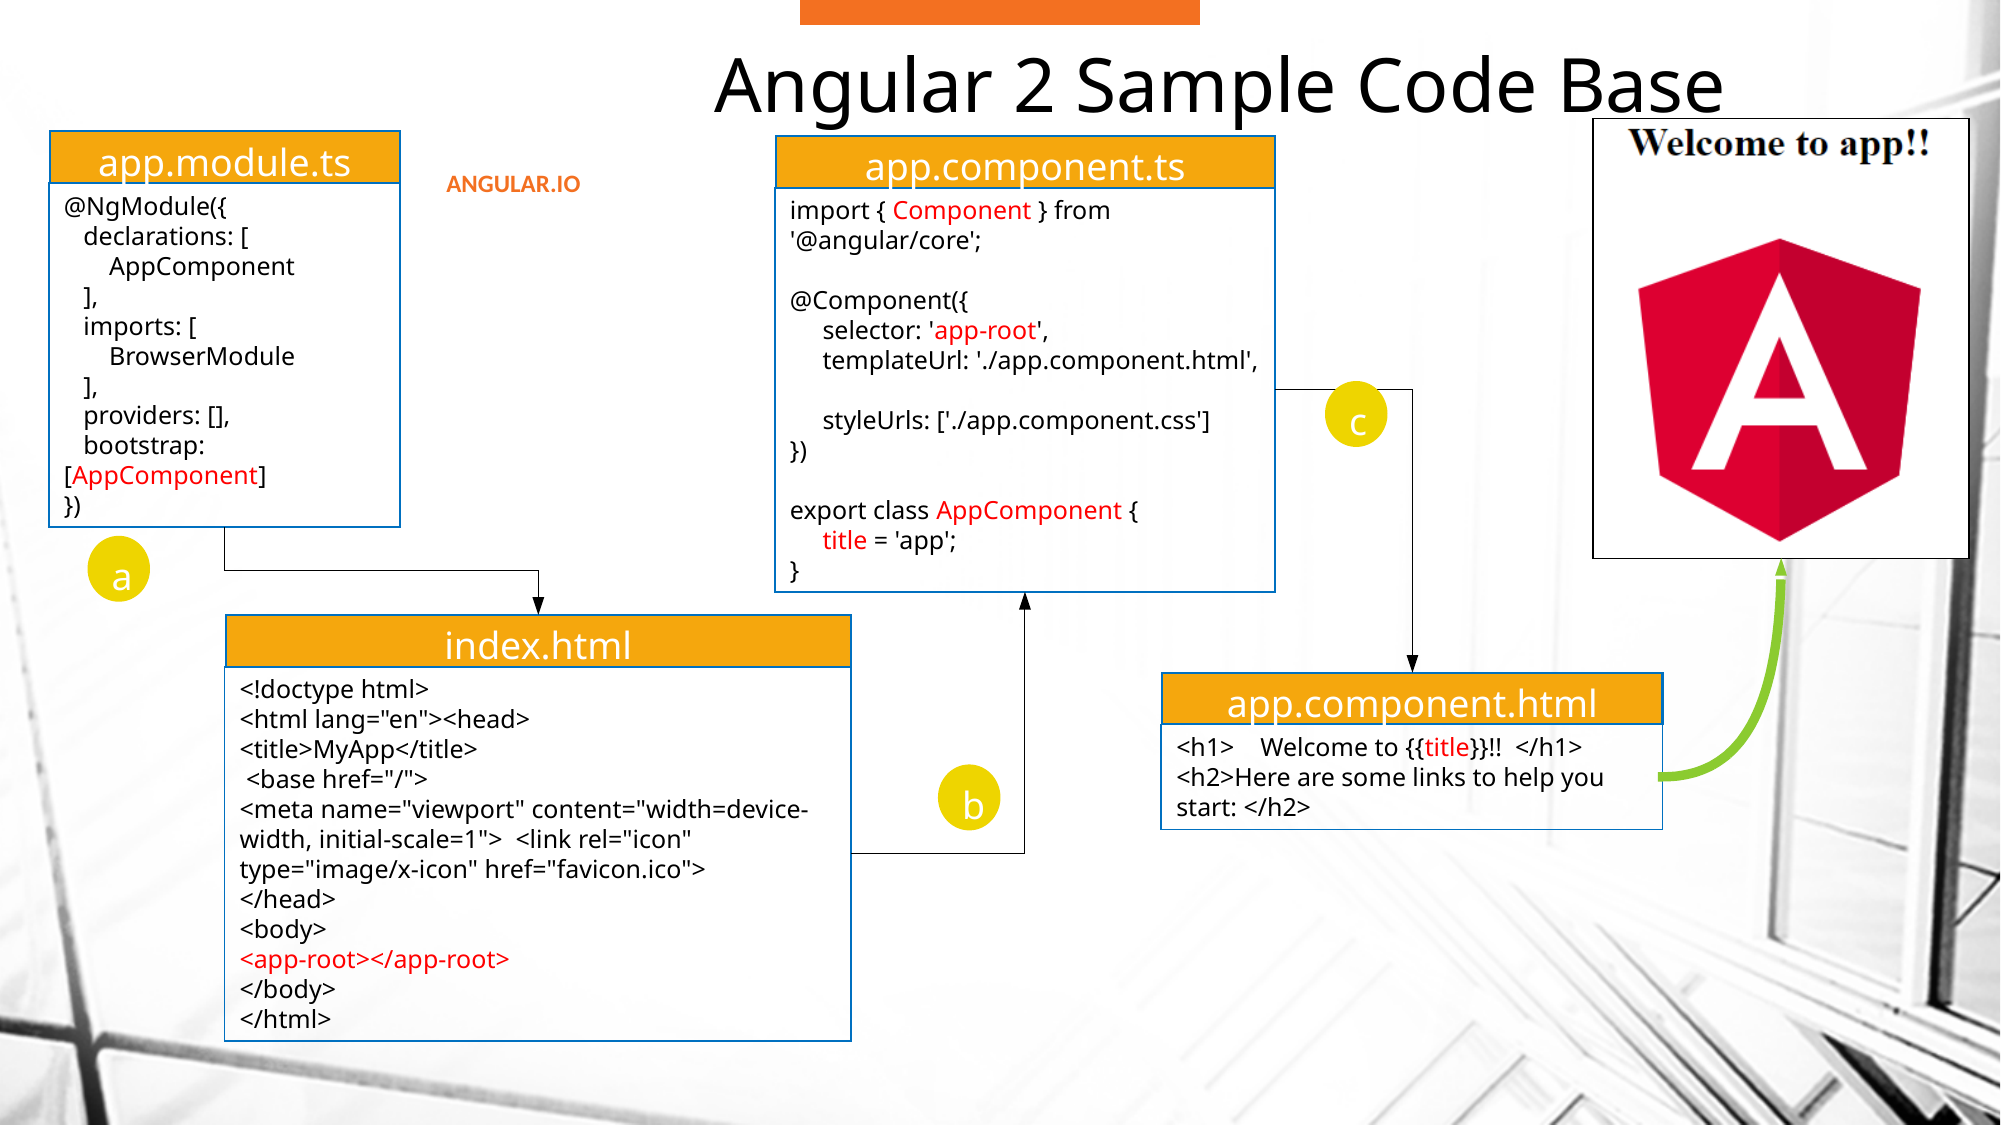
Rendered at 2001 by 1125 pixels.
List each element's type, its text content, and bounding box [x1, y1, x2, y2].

text_box index.html [226, 615, 851, 667]
text_box <h1> Welcome to {{title}}!! </h1> <h2>Here are some links to help you start: </h2> [1161, 724, 1663, 829]
text_box c [1325, 381, 1388, 447]
text_box a [87, 535, 151, 602]
text_box app.module.ts [50, 131, 400, 183]
text_box b [937, 764, 1001, 831]
text_box Angular 2 Sample Code Base [699, 29, 1605, 136]
picture [1594, 119, 1969, 558]
text_box app.component.html [1162, 673, 1663, 724]
text_box import { Component } from '@angular/core'; @Component({ selector: 'app-root', templateUrl: './app.component.html', styleUrls: ['./app.component.css'] }) export class AppComponent { title = 'app'; } [775, 187, 1275, 592]
text_box <!doctype html> <html lang="en"><head> <title>MyApp</title> <base href="/"> <meta name="viewport" content="width=device-width, initial-scale=1"> <link rel="icon" type="image/x-icon" href="favicon.ico"> </head> <body> <app-root></app-root> </body> </html> [225, 666, 851, 1041]
text_box @NgModule({ declarations: [ AppComponent ], imports: [ BrowserModule ], providers: [], bootstrap: [AppComponent] }) [49, 183, 400, 527]
text_box app.component.ts [776, 136, 1275, 188]
list Angular.io [50, 12, 1951, 63]
